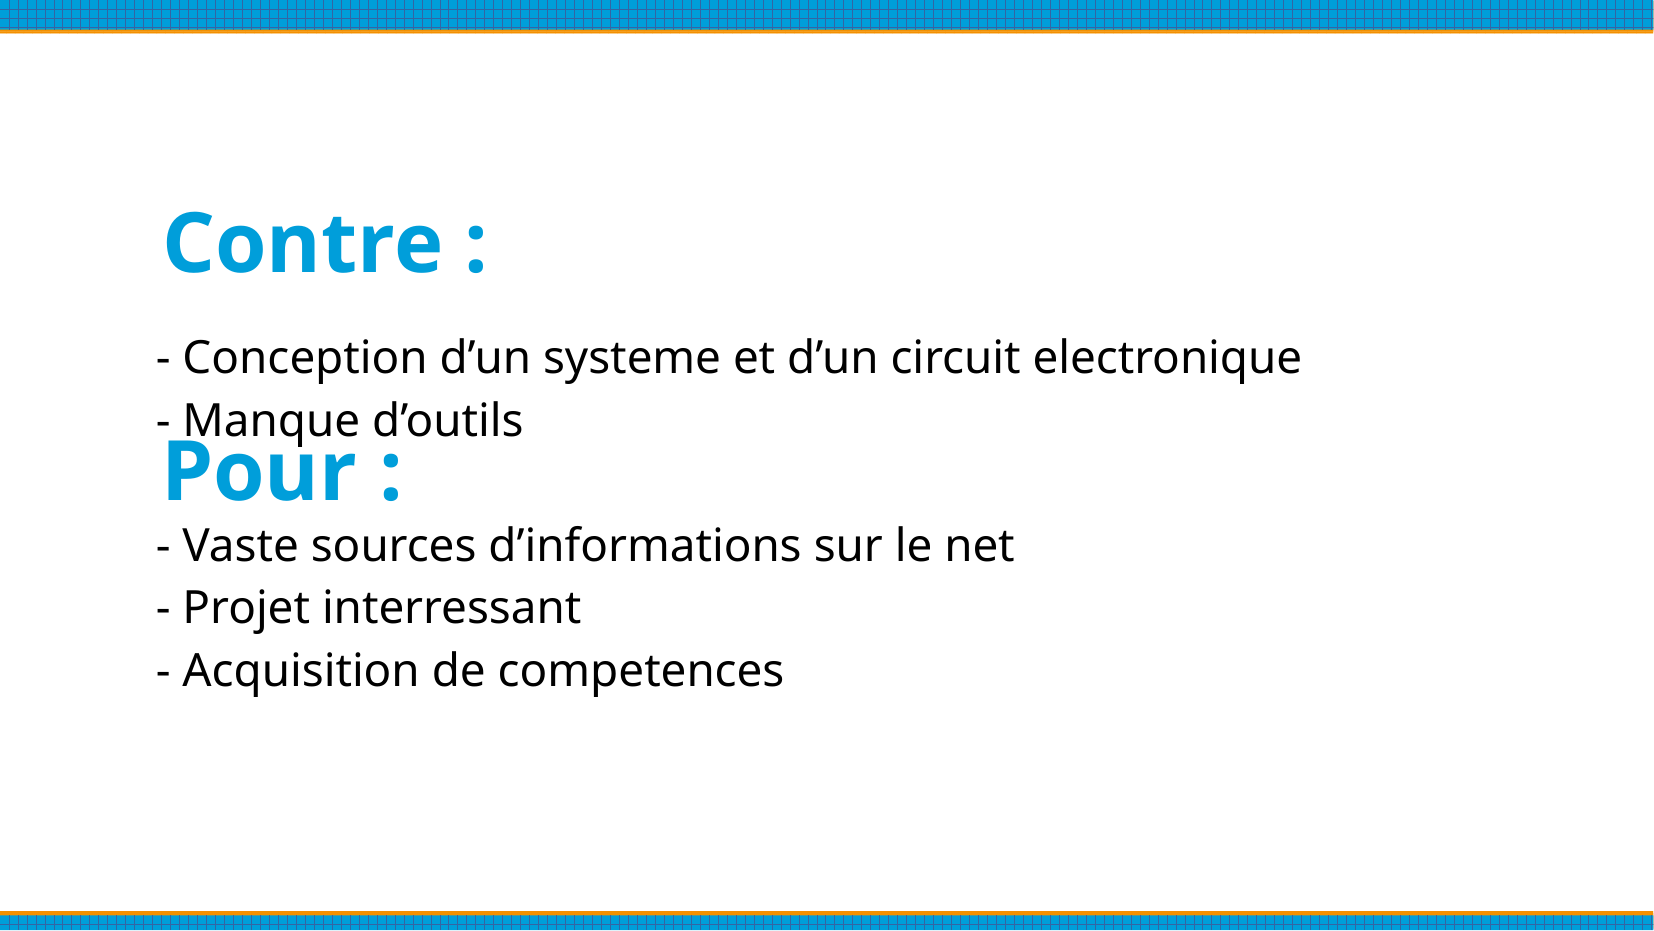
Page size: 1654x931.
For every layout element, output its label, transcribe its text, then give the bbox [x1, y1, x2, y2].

subtitle Contre : Pour : [0, 34, 1064, 788]
text_box - Conception d’un systeme et d’un circuit electronique - Manque d’outils - Vaste sources d’informations sur le net - Projet interressant - Acquisition de competences [150, 318, 1308, 931]
